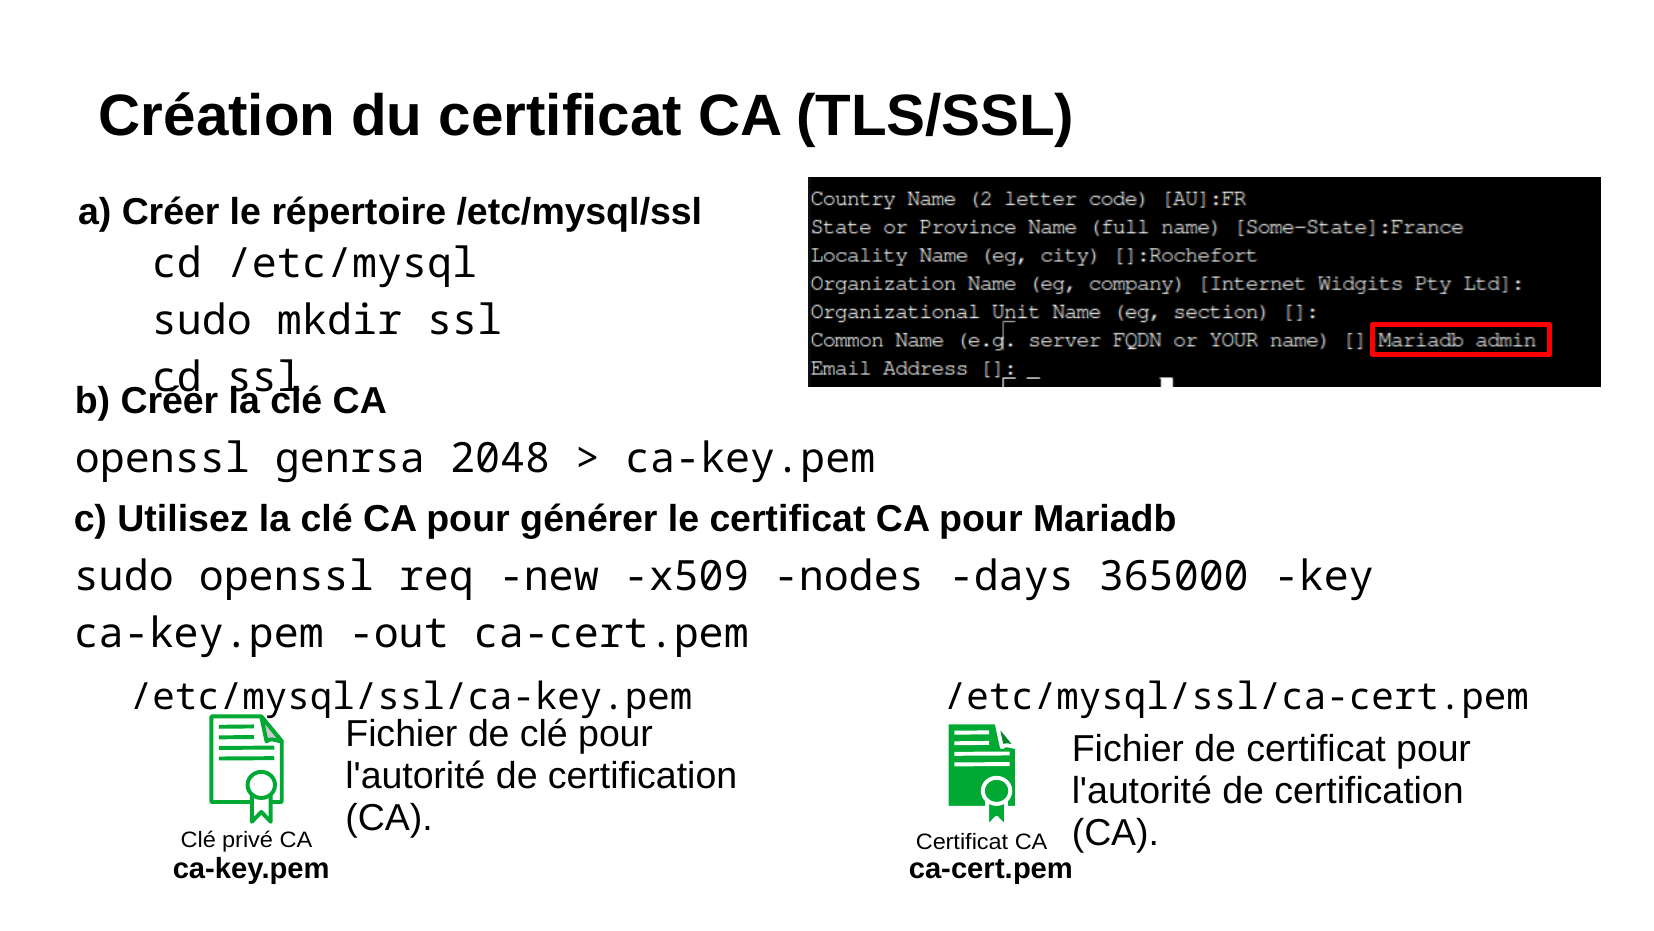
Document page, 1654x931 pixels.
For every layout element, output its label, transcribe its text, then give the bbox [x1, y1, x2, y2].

text_box a) Créer le répertoire /etc/mysql/ssl cd /etc/mysql sudo mkdir ssl cd ssl [63, 183, 718, 367]
picture [808, 177, 1601, 387]
picture [171, 715, 322, 857]
text_box b) Créer la clé CA openssl genrsa 2048 > ca-key.pem [60, 372, 890, 490]
title Création du certificat CA (TLS/SSL) [82, 37, 1571, 193]
text_box Fichier de clé pour l'autorité de certification (CA). [330, 704, 804, 846]
text_box /etc/mysql/ssl/ca-key.pem [115, 662, 798, 715]
picture [906, 720, 1058, 844]
text_box Fichier de certificat pour l'autorité de certification (CA). [1058, 720, 1530, 862]
text_box ca-cert.pem [894, 844, 1093, 925]
text_box c) Utilisez la clé CA pour générer le certificat CA pour Mariadb sudo openssl req -new -x509 -nodes -days 365000 -key ca-key.pem -out ca-cert.pem [59, 490, 1477, 637]
text_box /etc/mysql/ssl/ca-cert.pem [929, 662, 1612, 715]
text_box ca-key.pem [158, 844, 349, 916]
